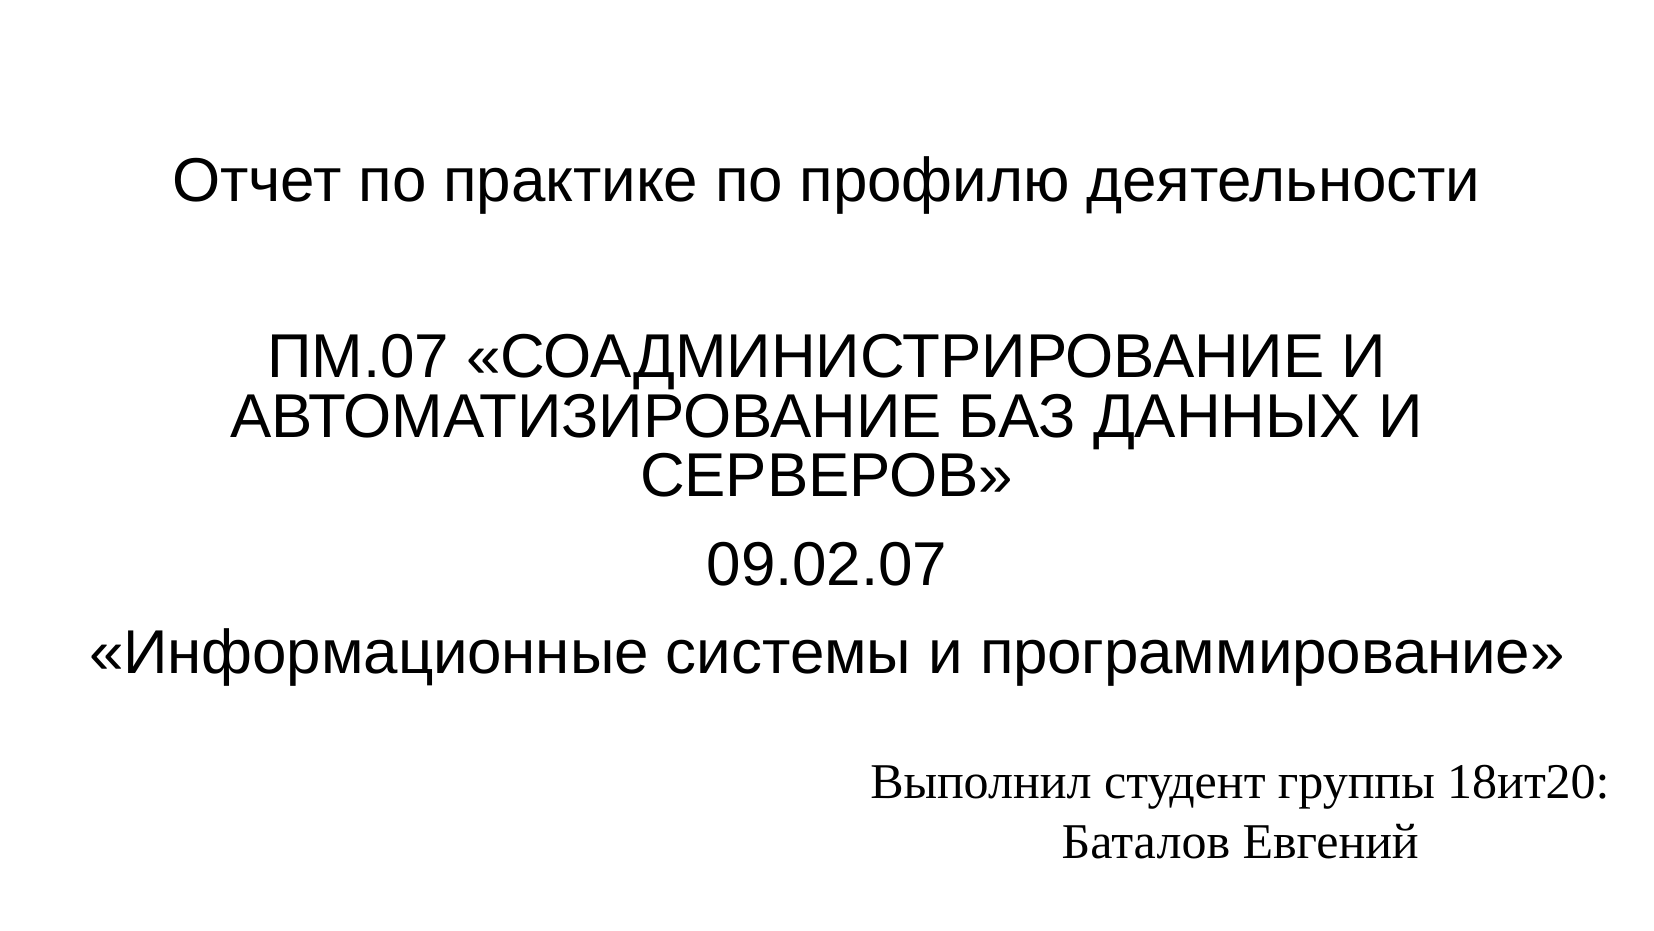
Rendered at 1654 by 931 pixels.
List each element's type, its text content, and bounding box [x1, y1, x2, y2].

subtitle Отчет по практике по профилю деятельности ПМ.07 «СОАДМИНИСТРИРОВАНИЕ И АВТОМАТИЗИРОВАНИЕ БАЗ ДАННЫХ И СЕРВЕРОВ» 09.02.07 «Информационные системы и программирование» [82, 153, 1571, 693]
title Выполнил студент группы 18ит20: Баталов Евгений [862, 730, 1619, 886]
